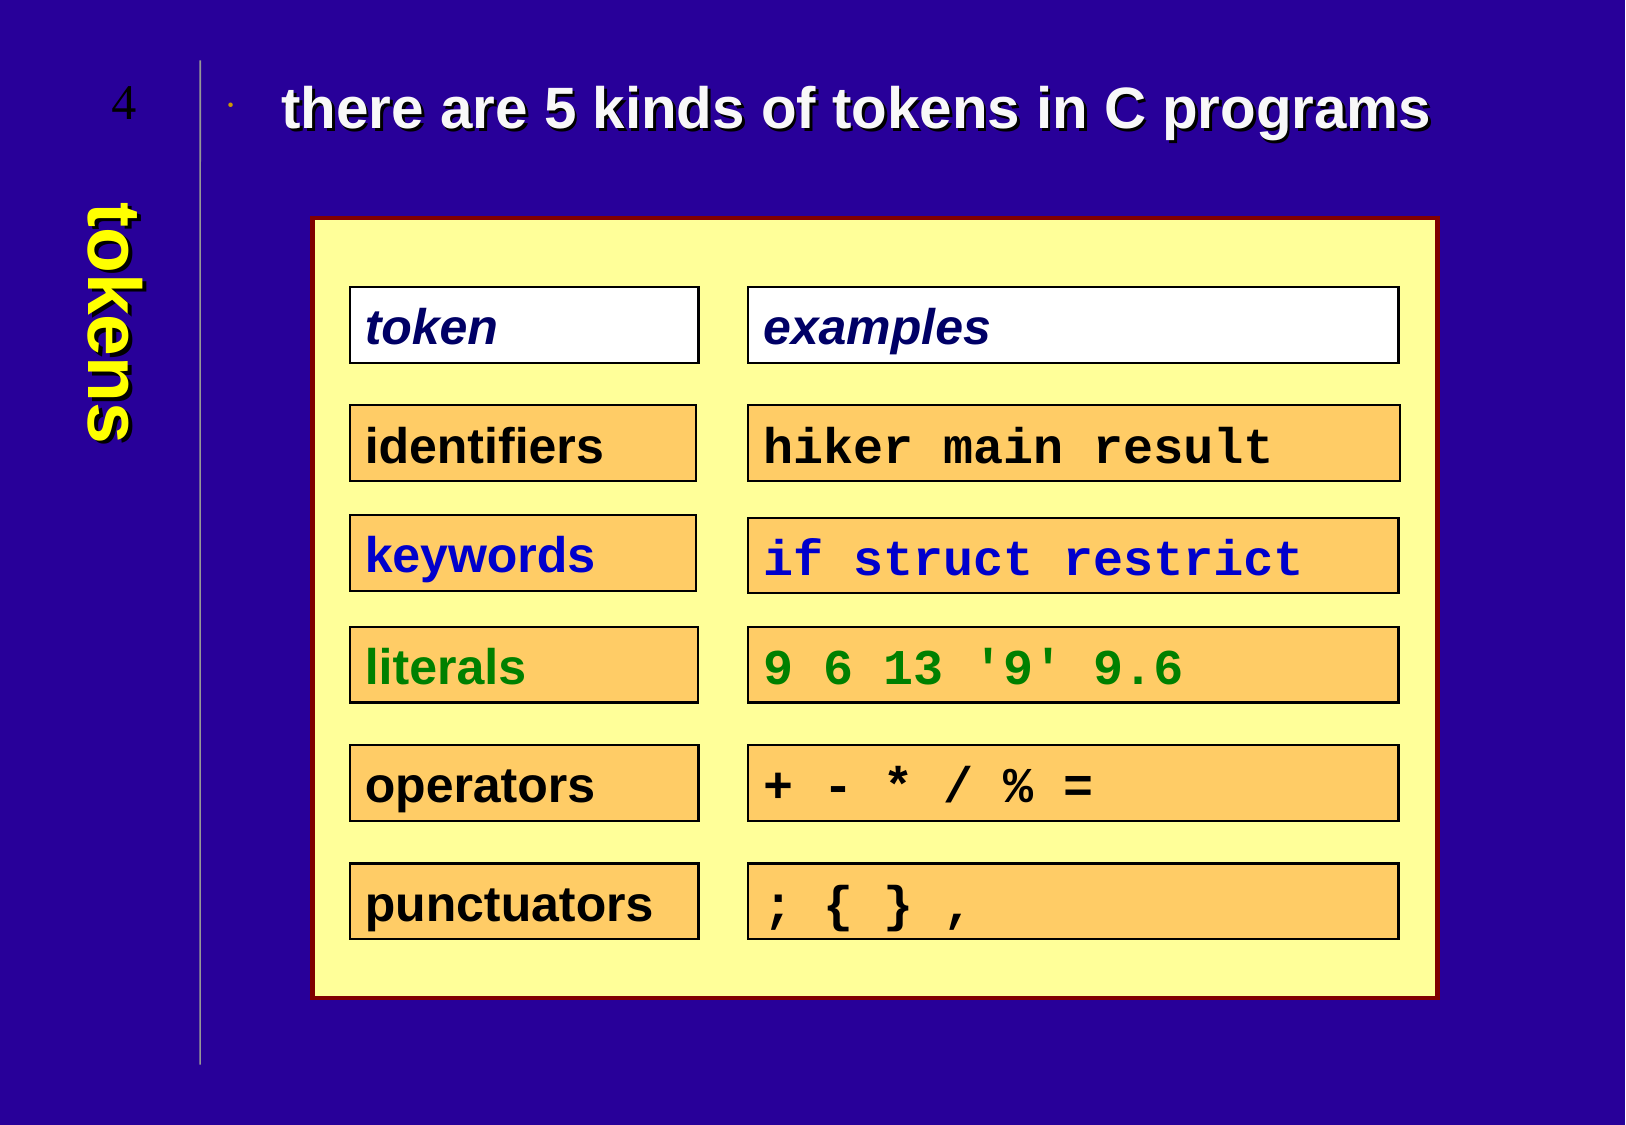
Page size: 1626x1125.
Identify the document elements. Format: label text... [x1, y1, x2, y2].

text_box operators [350, 745, 699, 821]
list there are 5 kinds of tokens in C programs [212, 62, 1550, 1063]
text_box keywords [349, 515, 697, 591]
text_box literals [349, 627, 699, 703]
text_box punctuators [350, 863, 699, 939]
text_box token [350, 287, 699, 363]
text_box identifiers [350, 405, 697, 481]
text_box 9 6 13 '9' 9.6 [748, 627, 1399, 703]
text_box ; { } , [748, 863, 1399, 939]
text_box hiker main result [748, 405, 1401, 481]
text_box examples [748, 287, 1399, 363]
title tokens [50, 187, 188, 1063]
text_box [312, 217, 1438, 999]
text_box if struct restrict [748, 517, 1399, 594]
text_box + - * / % = [748, 745, 1399, 821]
